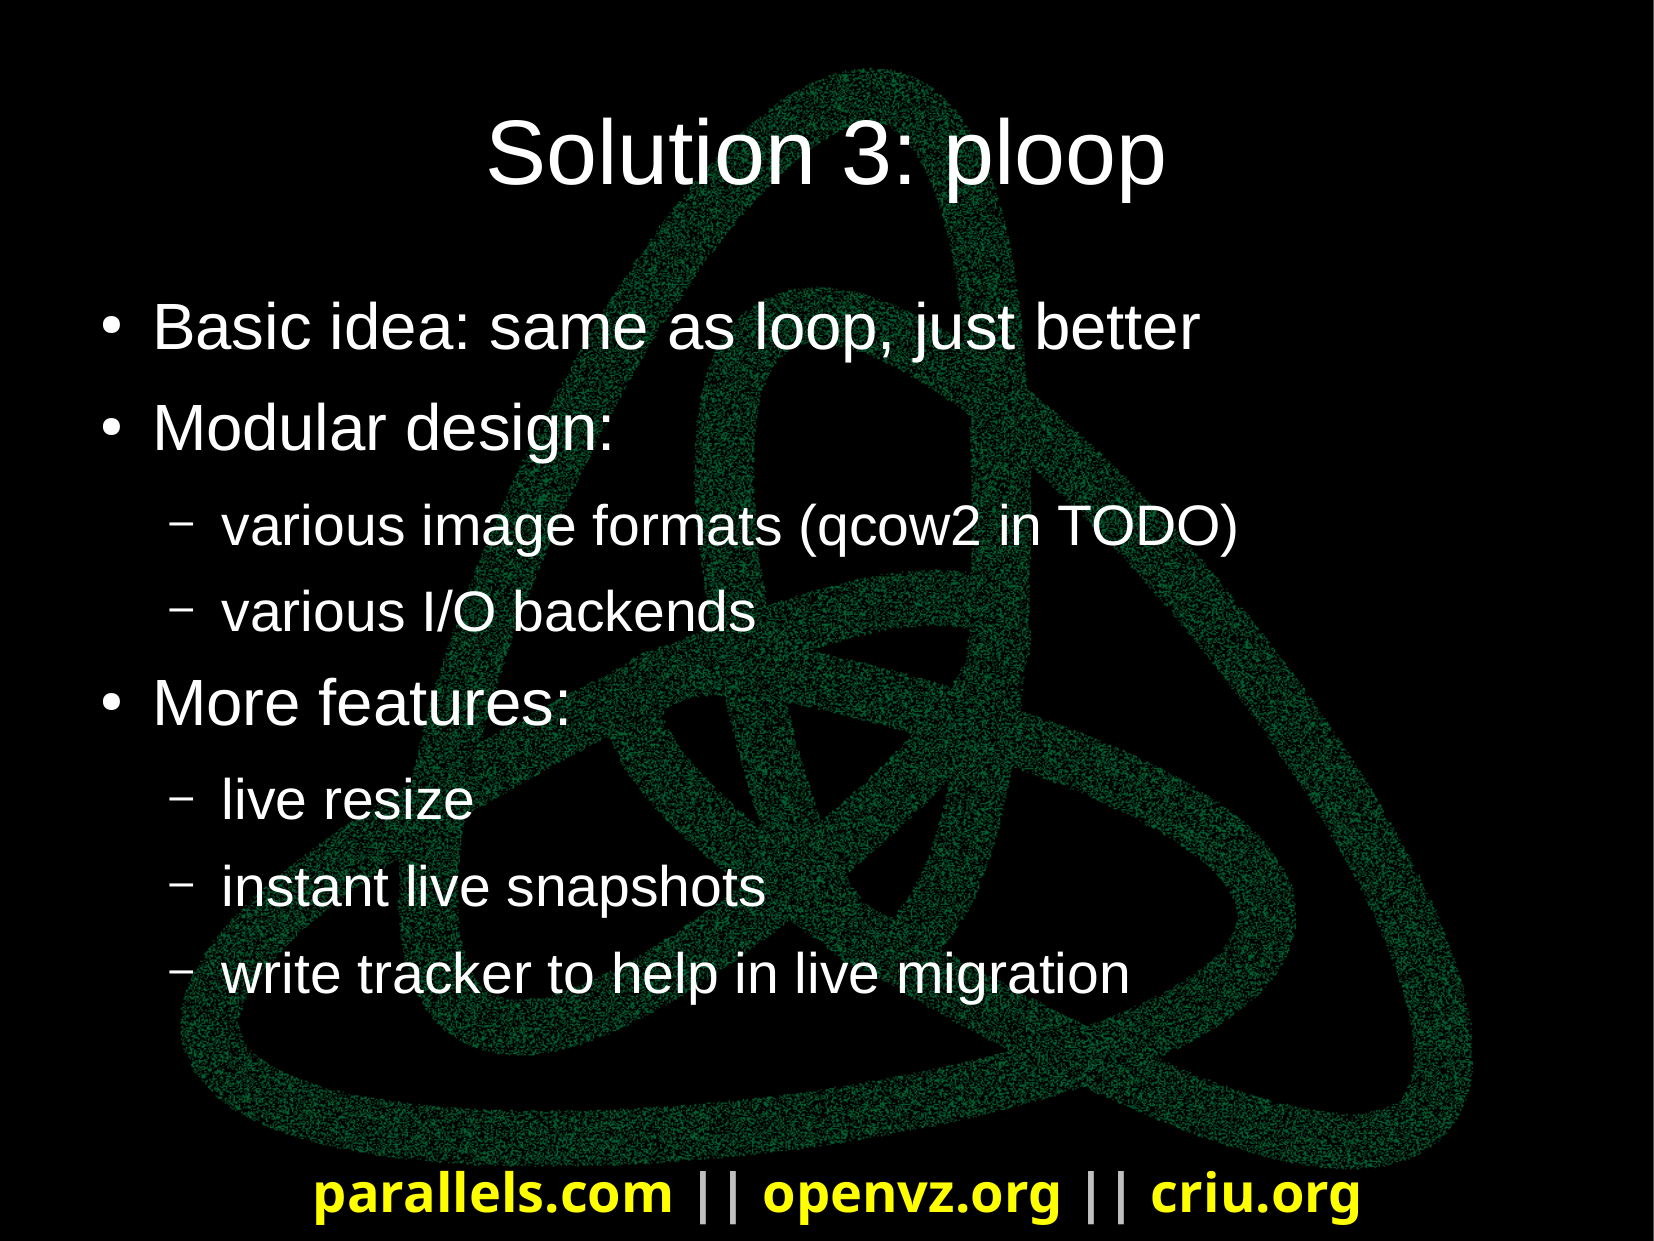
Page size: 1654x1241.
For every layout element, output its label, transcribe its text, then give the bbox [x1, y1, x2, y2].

list Basic idea: same as loop, just better Modular design: various image formats (qcow2 in TODO) various I/O backends More features: live resize instant live snapshots write tracker to help in live migration [82, 290, 1538, 1010]
title Solution 3: ploop [82, 49, 1571, 257]
picture [0, 0, 1654, 1241]
